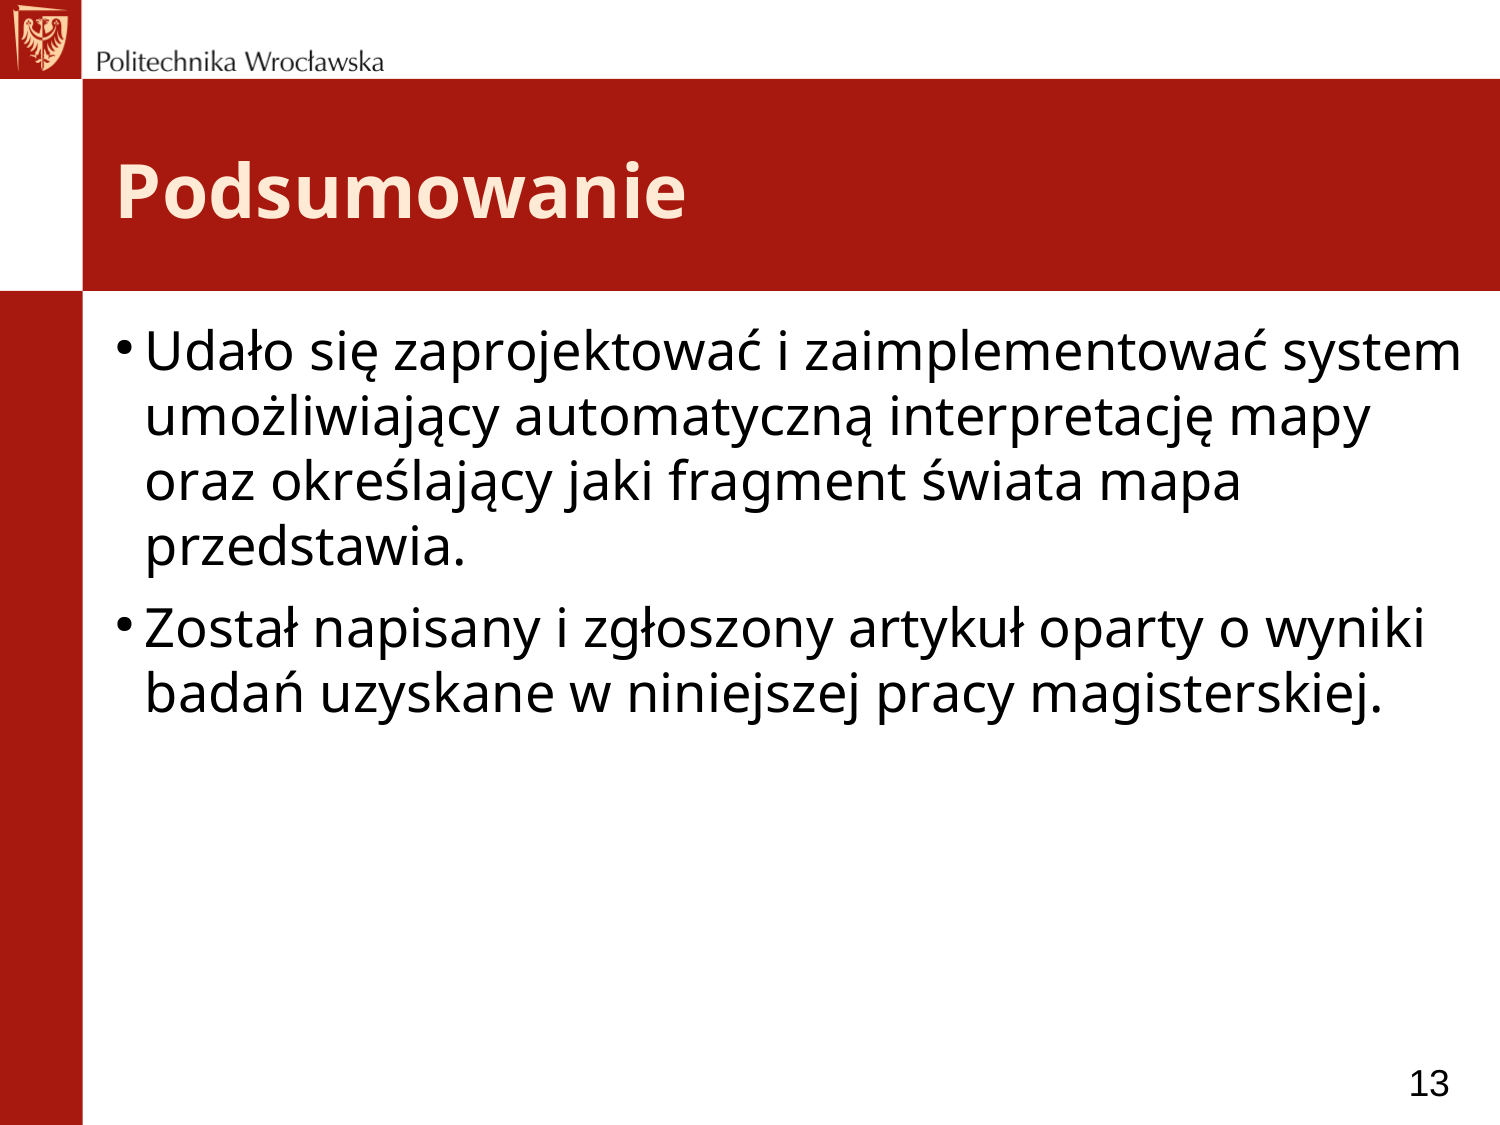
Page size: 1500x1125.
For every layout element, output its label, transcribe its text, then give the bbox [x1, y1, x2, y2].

picture [0, 0, 384, 79]
title Podsumowanie [100, 103, 1483, 274]
list Udało się zaprojektować i zaimplementować system umożliwiający automatyczną interpretację mapy oraz określający jaki fragment świata mapa przedstawia. Został napisany i zgłoszony artykuł oparty o wyniki badań uzyskane w niniejszej pracy magisterskiej. [100, 308, 1483, 1052]
text_box <number> [1393, 1051, 1499, 1122]
